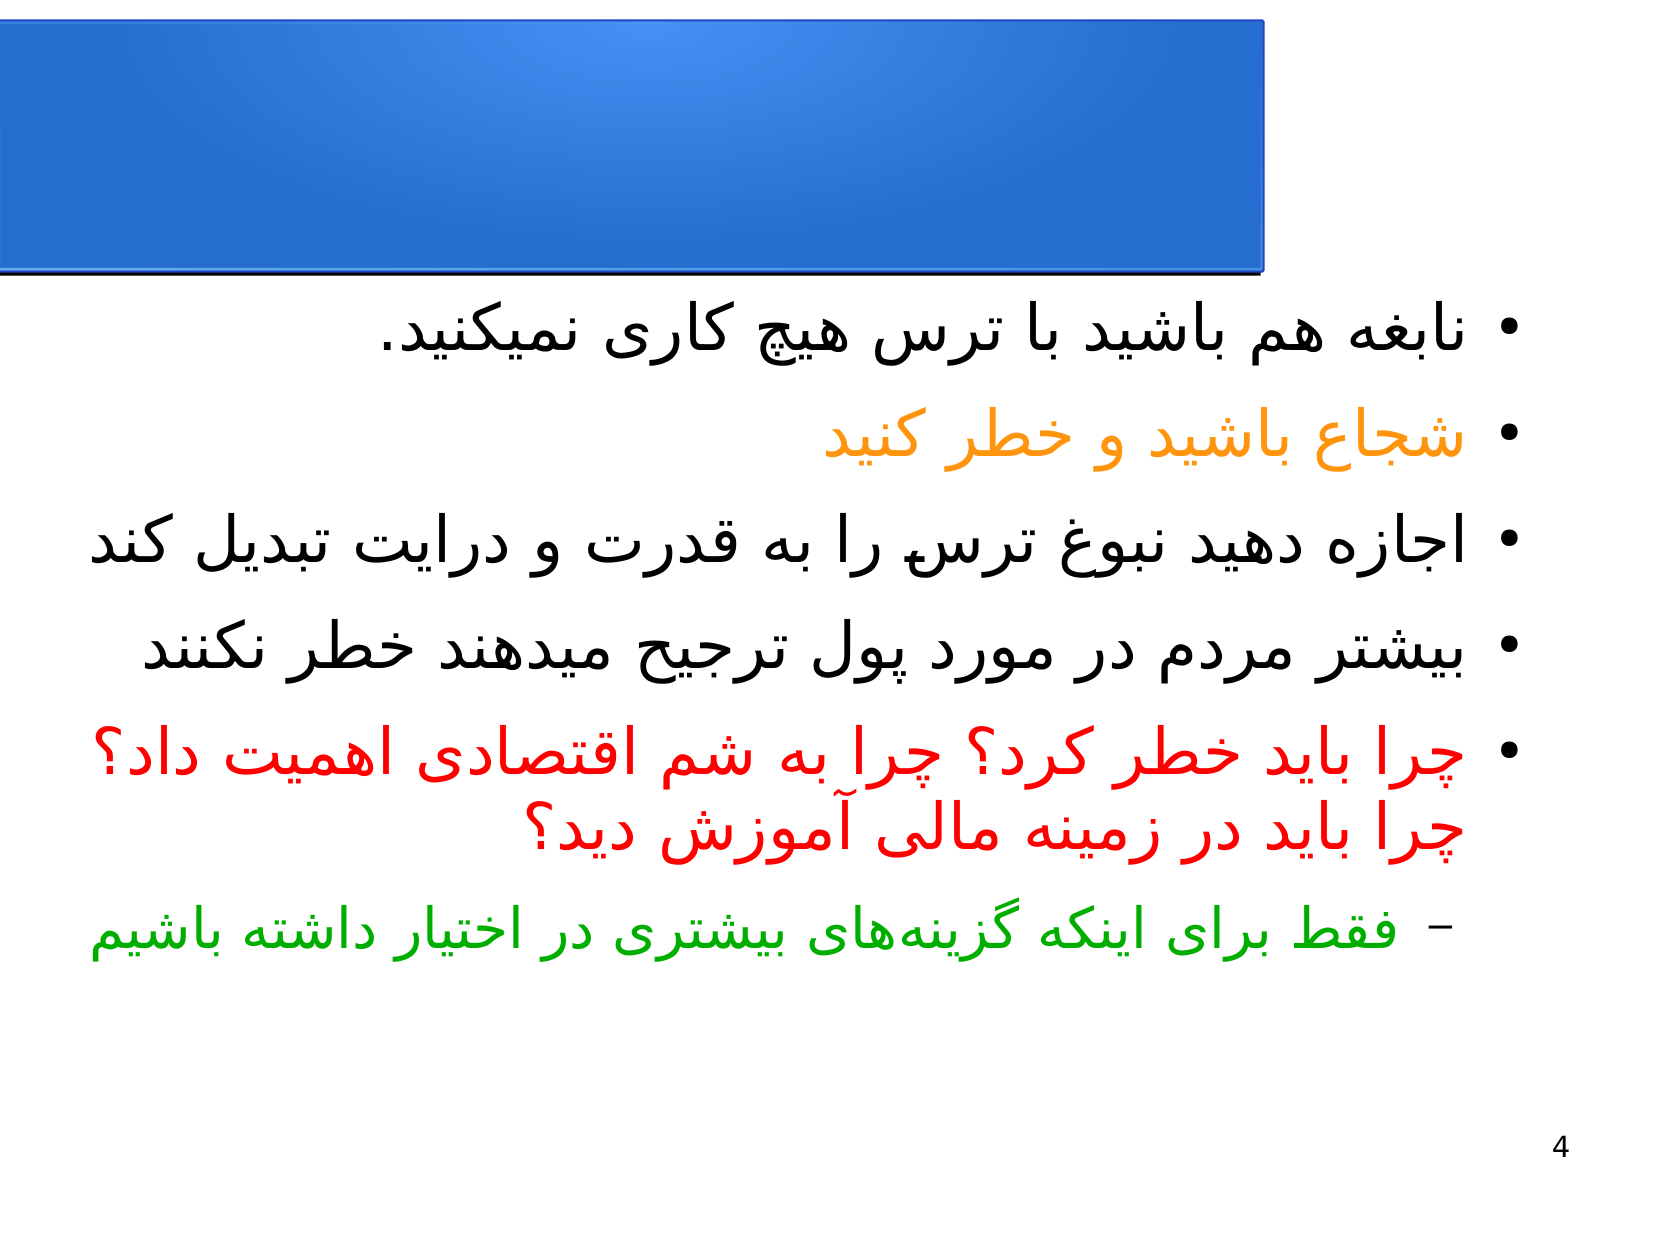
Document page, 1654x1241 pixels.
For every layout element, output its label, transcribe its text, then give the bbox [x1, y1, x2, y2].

list نابغه هم باشید با ترس هیچ کاری نمیکنید. شجاع باشید و خطر کنید اجازه دهید نبوغ ترس را به قدرت و درایت تبدیل کند بیشتر مردم در مورد پول ترجیح میدهند خطر نکنند چرا باید خطر کرد؟ چرا به شم اقتصادی اهمیت داد؟ چرا باید در زمینه مالی آموزش دید؟ فقط برای اینکه گزینه‌های بیشتری در اختیار داشته باشیم [82, 290, 1538, 1010]
